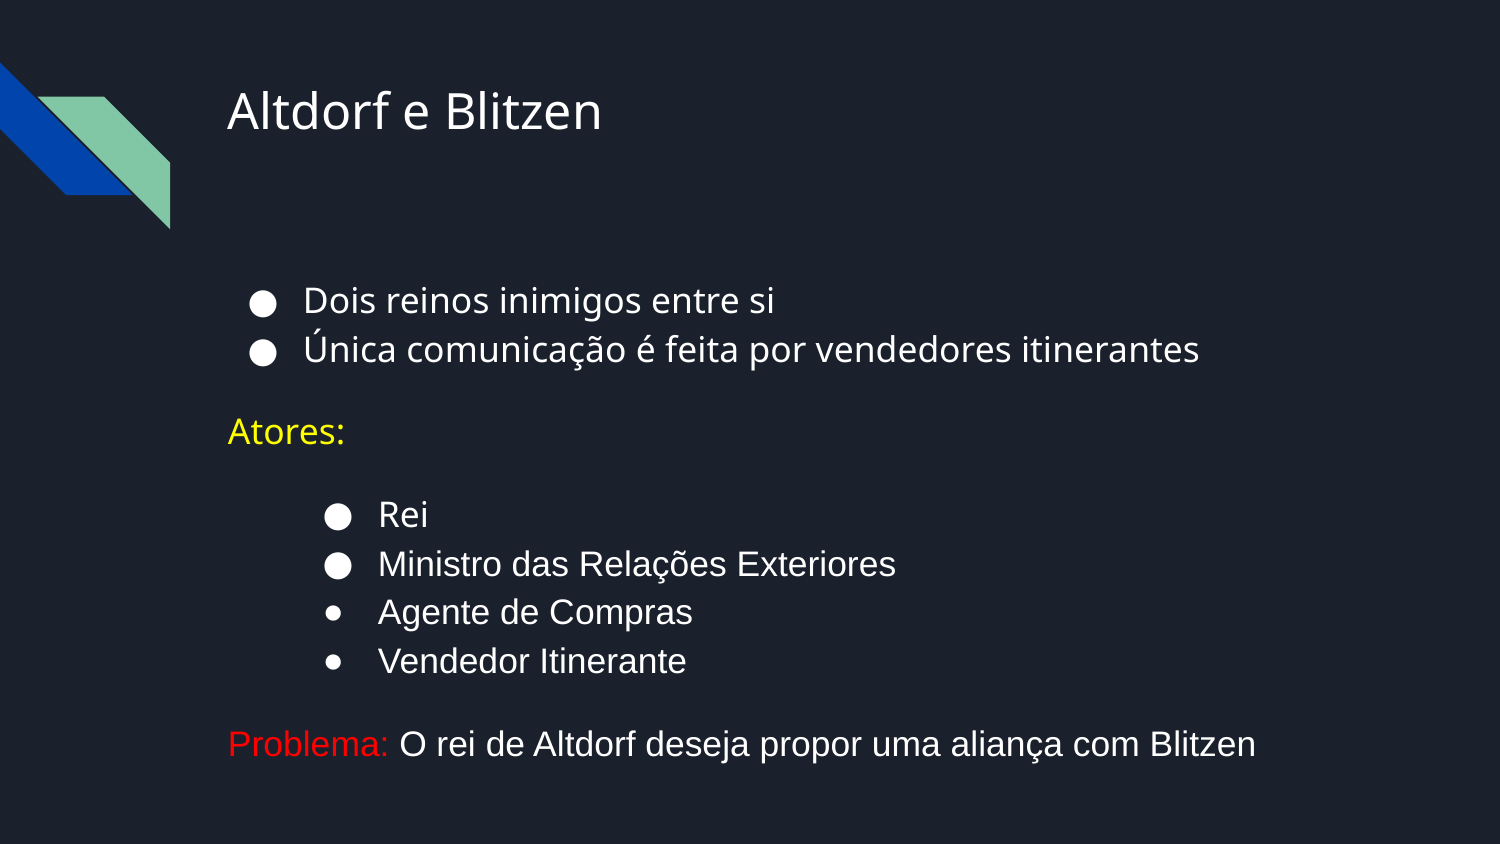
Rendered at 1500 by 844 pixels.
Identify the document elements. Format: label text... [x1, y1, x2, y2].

title Altdorf e Blitzen [212, 64, 1368, 215]
list Dois reinos inimigos entre si Única comunicação é feita por vendedores itinerantes Atores: Rei Ministro das Relações Exteriores Agente de Compras Vendedor Itinerante Problema: O rei de Altdorf deseja propor uma aliança com Blitzen [212, 257, 1368, 735]
